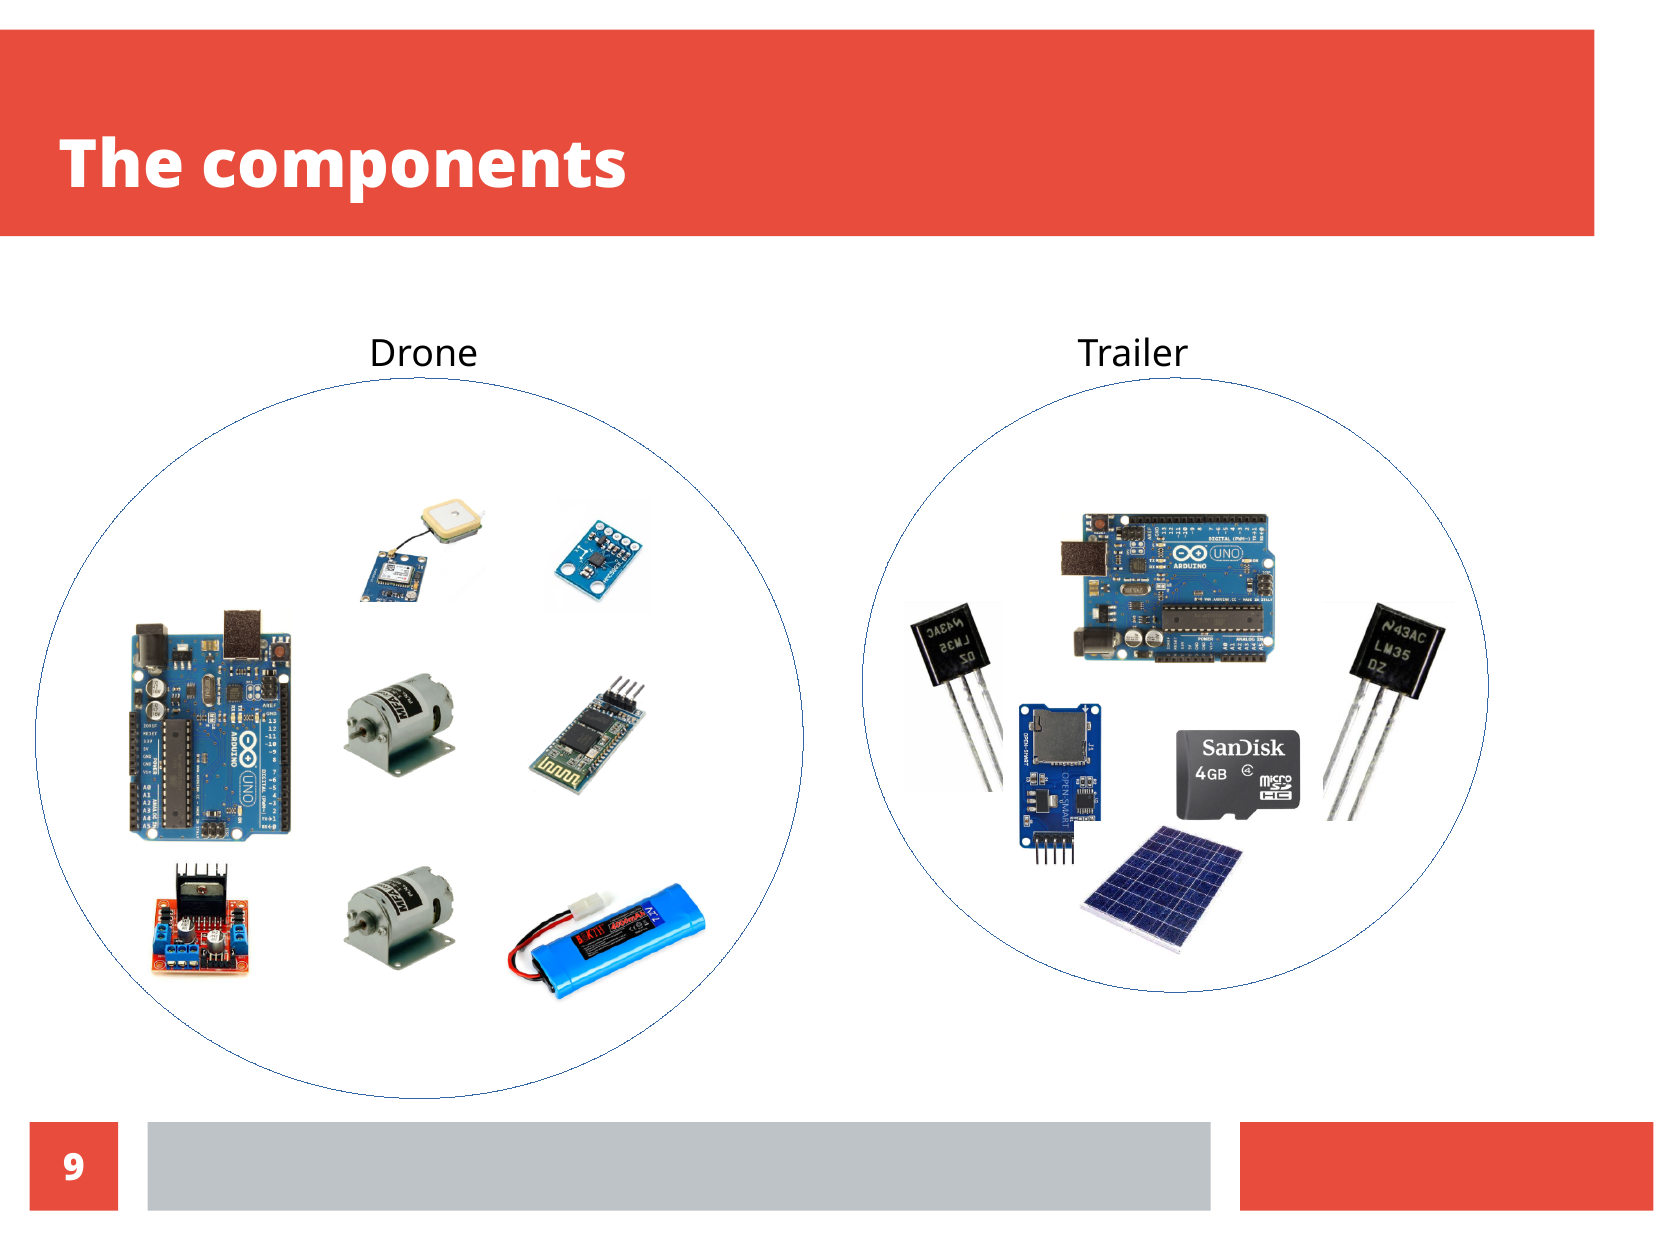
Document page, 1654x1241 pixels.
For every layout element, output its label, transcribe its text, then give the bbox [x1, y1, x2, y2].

picture [118, 477, 662, 995]
picture [493, 858, 721, 1040]
text_box Trailer [1062, 318, 1406, 382]
picture [903, 506, 1454, 957]
text_box Drone [354, 318, 697, 382]
title The components [59, 59, 1595, 207]
